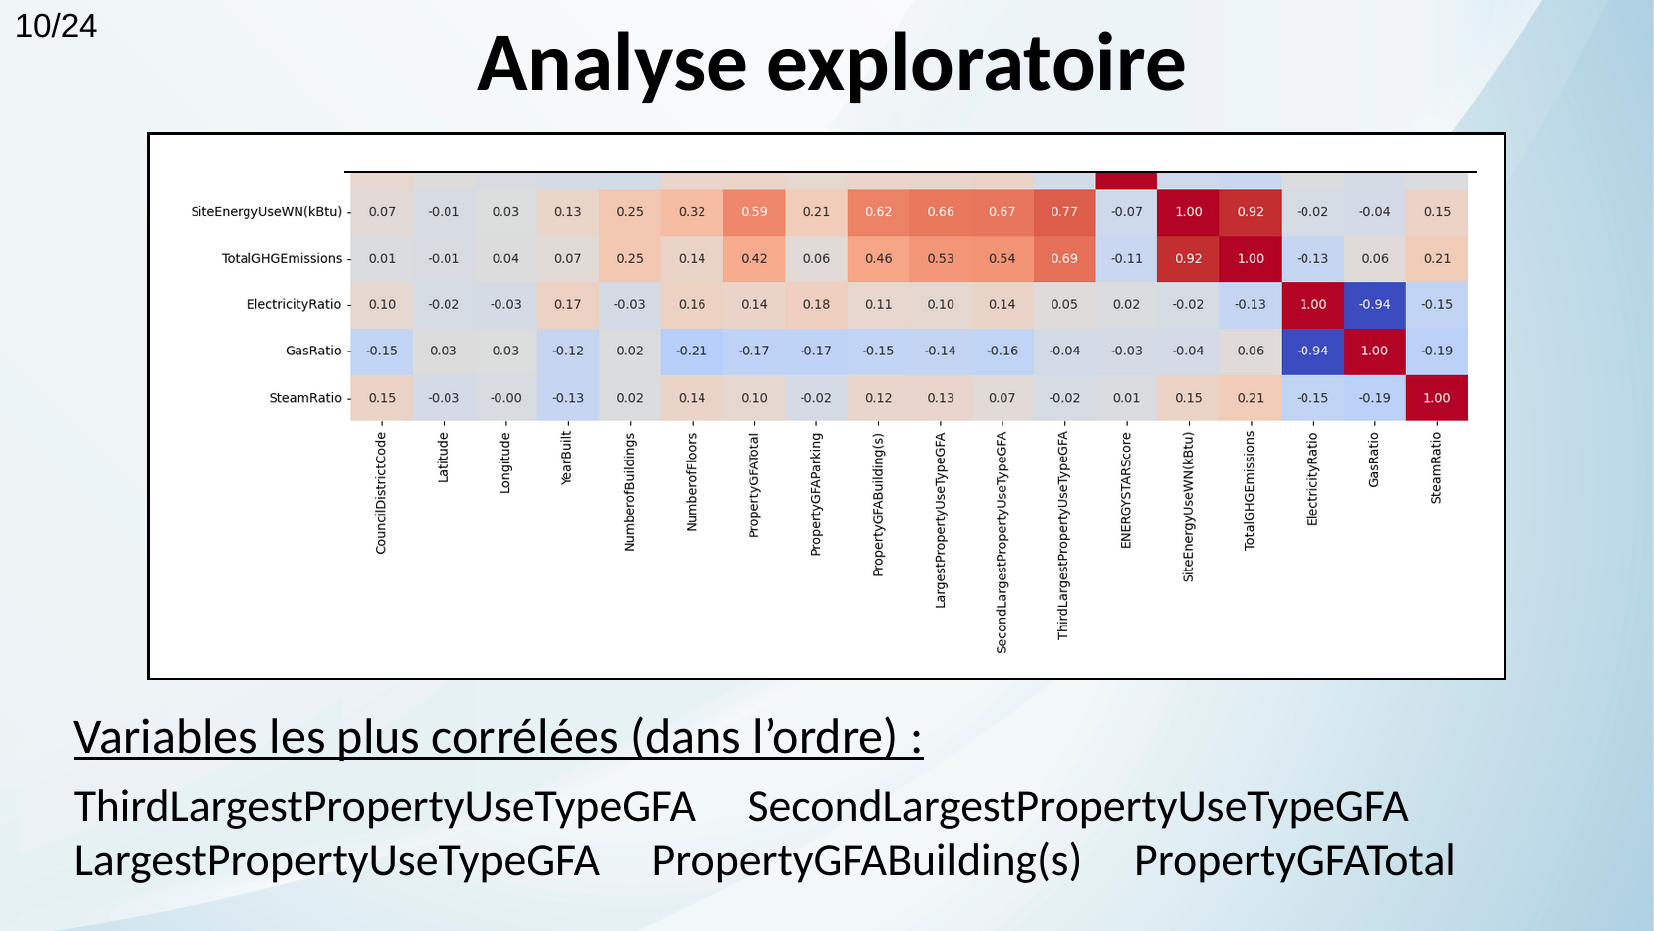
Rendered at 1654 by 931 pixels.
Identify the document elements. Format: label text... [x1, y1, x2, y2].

text_box Variables les plus corrélées (dans l’ordre) : ThirdLargestPropertyUseTypeGFA SecondLargestPropertyUseTypeGFA LargestPropertyUseTypeGFA PropertyGFABuilding(s) PropertyGFATotal [59, 708, 1595, 931]
text_box 10/24 [0, 0, 119, 60]
title Analyse exploratoire [88, 0, 1577, 148]
picture [0, 0, 1654, 931]
